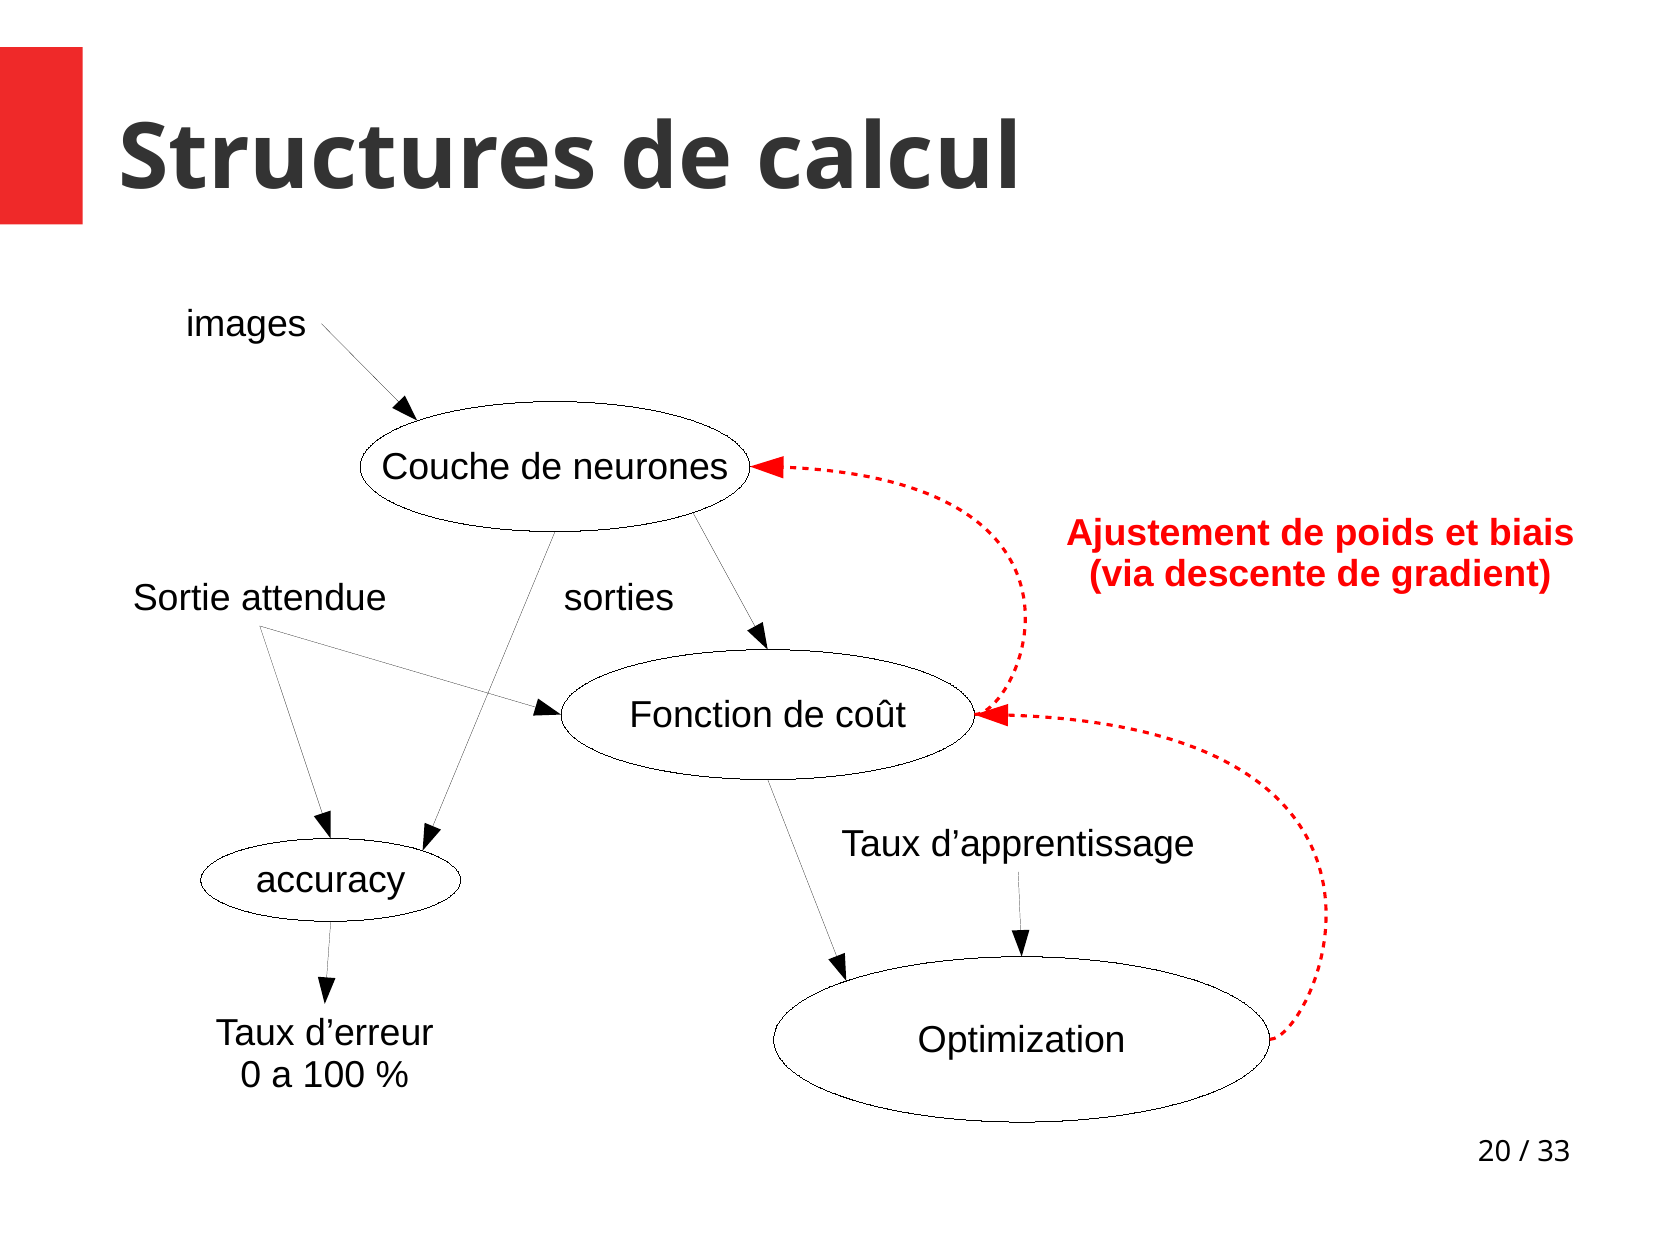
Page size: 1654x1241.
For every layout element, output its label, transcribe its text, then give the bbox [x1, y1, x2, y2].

text_box Optimization [773, 956, 1270, 1123]
text_box accuracy [200, 838, 461, 922]
text_box Sortie attendue [118, 569, 402, 626]
text_box sorties [549, 569, 690, 626]
text_box Ajustement de poids et biais (via descente de gradient) [1051, 503, 1590, 603]
text_box Taux d’erreur 0 a 100 % [200, 1003, 449, 1103]
text_box Fonction de coût [561, 649, 975, 780]
text_box Taux d’apprentissage [826, 814, 1210, 872]
text_box Couche de neurones [360, 401, 750, 532]
text_box images [171, 295, 322, 353]
title Structures de calcul [118, 49, 1571, 257]
